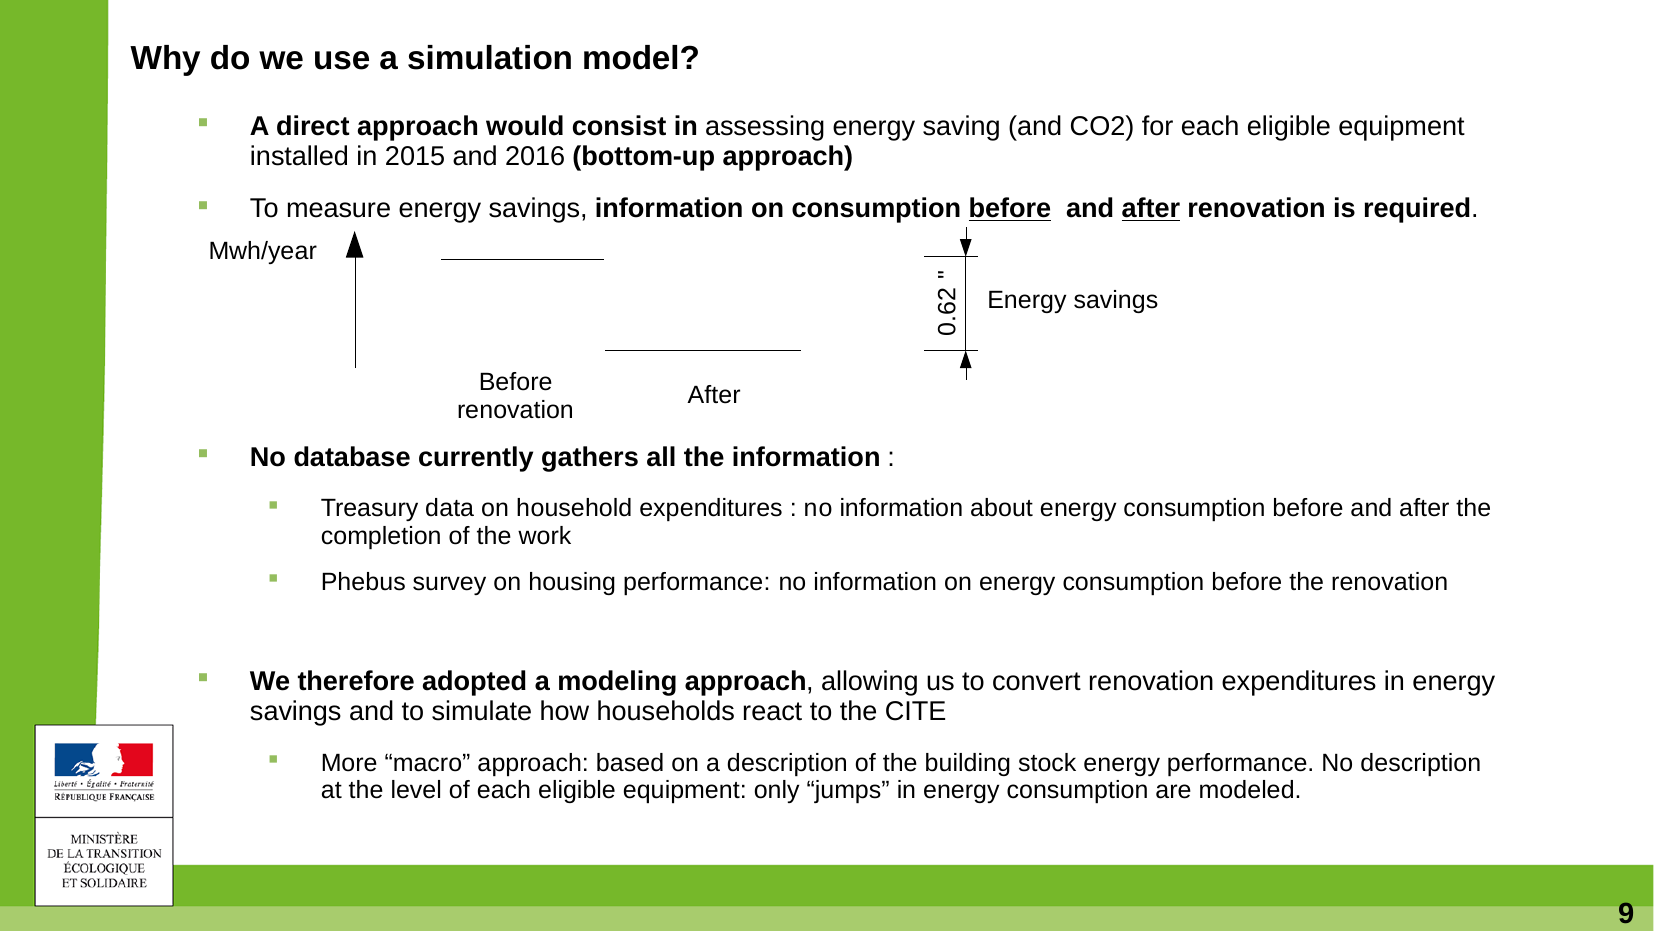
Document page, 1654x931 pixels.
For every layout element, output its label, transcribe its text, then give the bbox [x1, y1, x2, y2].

text_box Energy savings [977, 271, 1169, 328]
text_box Before renovation [434, 368, 597, 425]
picture [0, 0, 1654, 931]
text_box Mwh/year [182, 222, 344, 279]
list A direct approach would consist in assessing energy saving (and CO2) for each eligible equipment installed in 2015 and 2016 (bottom-up approach) To measure energy savings, information on consumption before and after renovation is required. No database currently gathers all the information : Treasury data on household expenditures : no information about energy consumption before and after the completion of the work Phebus survey on housing performance: no information on energy consumption before the renovation We therefore adopted a modeling approach, allowing us to convert renovation expenditures in energy savings and to simulate how households react to the CITE More “macro” approach: based on a description of the building stock energy performance. No description at the level of each eligible equipment: only “jumps” in energy consumption are modeled. [179, 110, 1509, 853]
text_box After [633, 366, 796, 423]
title Why do we use a simulation model? [130, 17, 1563, 101]
